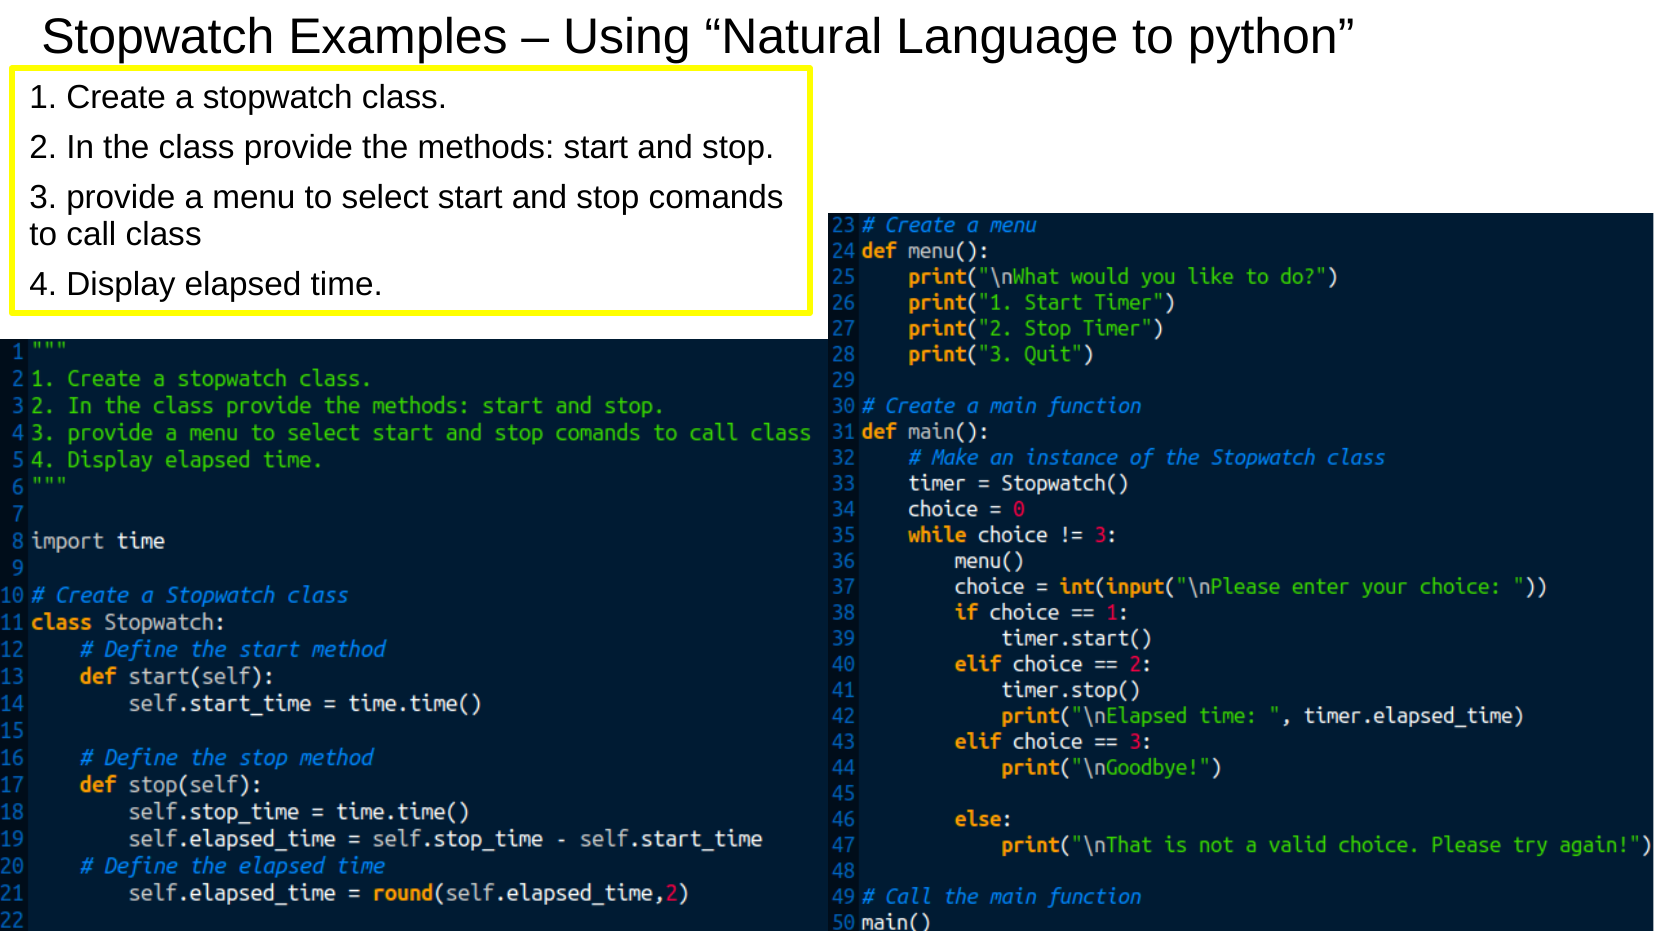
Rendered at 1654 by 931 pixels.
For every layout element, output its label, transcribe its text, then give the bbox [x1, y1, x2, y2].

title Stopwatch Examples – Using “Natural Language to python” [41, 1, 1592, 72]
text_box 1. Create a stopwatch class. 2. In the class provide the methods: start and stop. 3. provide a menu to select start and stop comands to call class 4. Display elapsed time. [11, 68, 810, 314]
picture [0, 213, 1654, 931]
